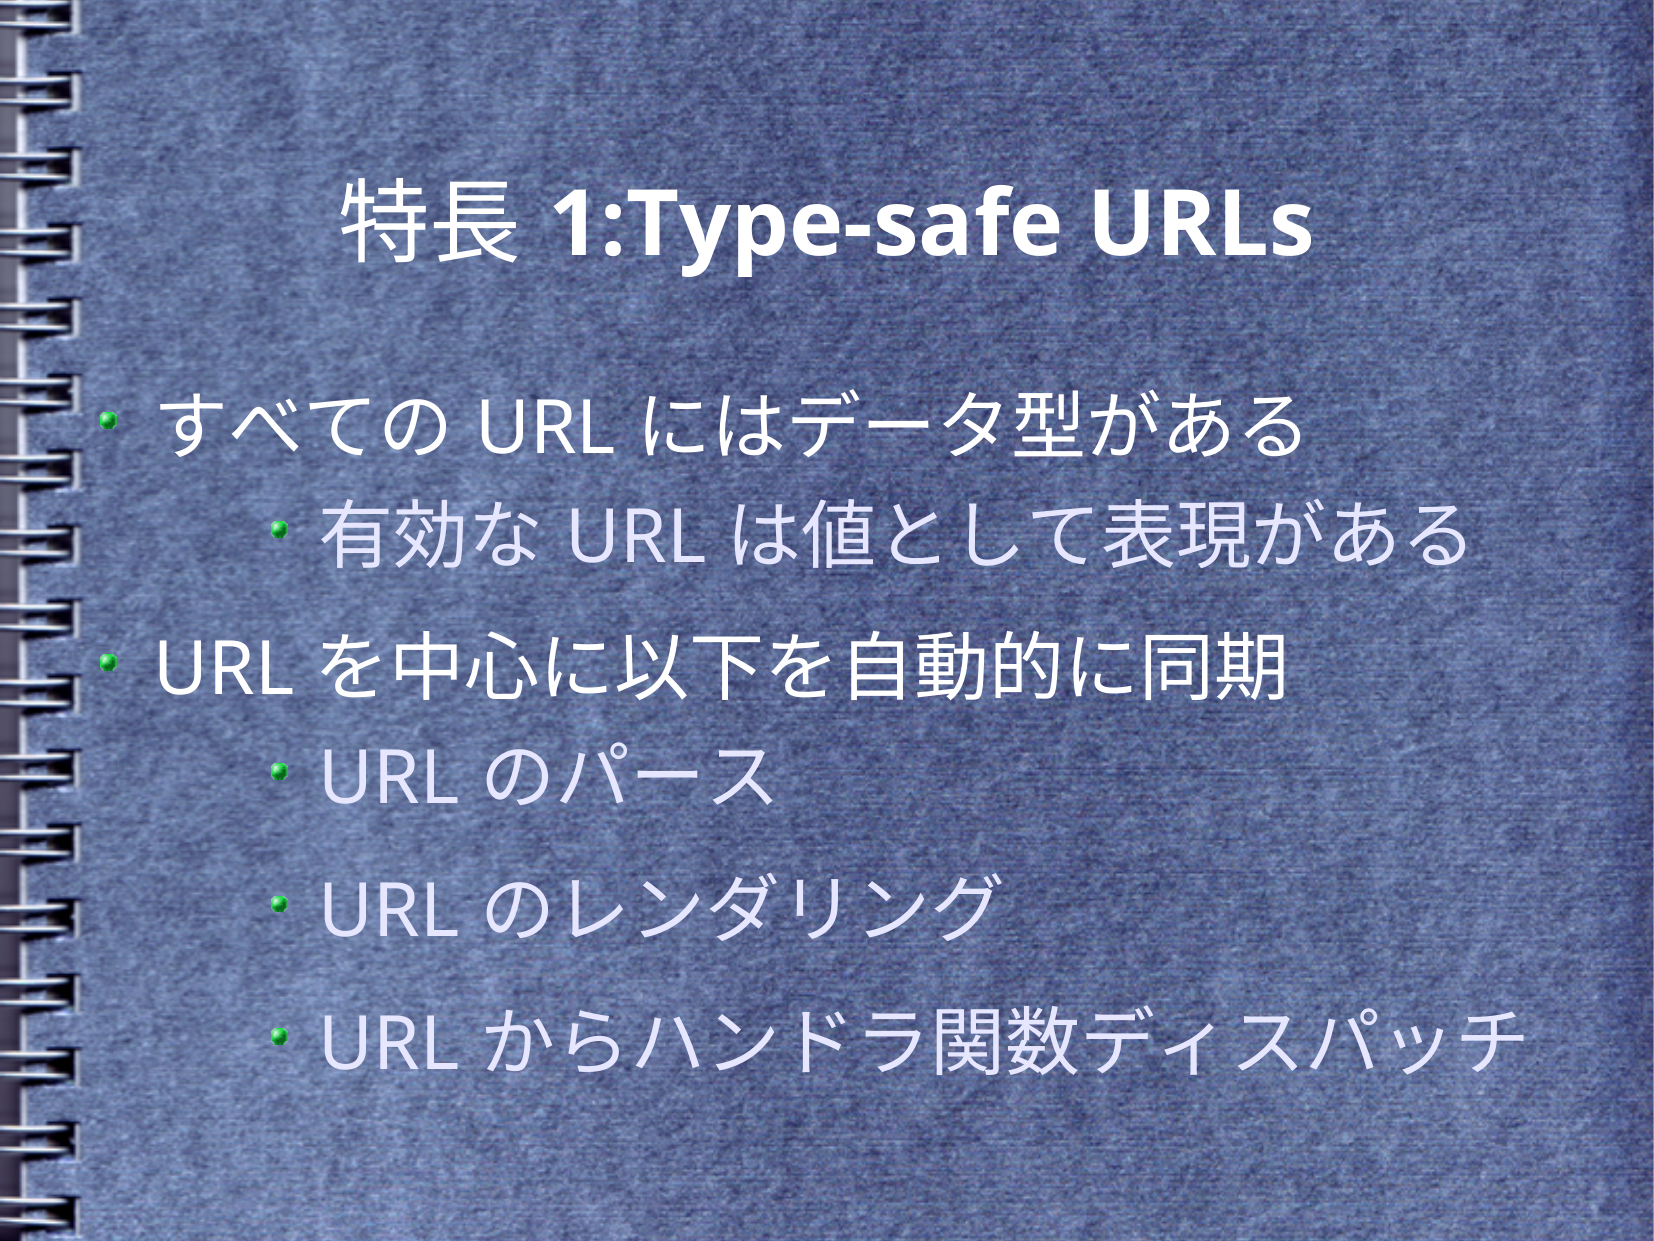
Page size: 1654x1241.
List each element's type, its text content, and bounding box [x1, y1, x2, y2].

list すべてのURLにはデータ型がある 有効なURLは値として表現がある URLを中心に以下を自動的に同期 URLのパース URLのレンダリング URLからハンドラ関数ディスパッチ [82, 366, 1571, 1185]
title 特長1:Type-safe URLs [82, 111, 1571, 319]
picture [0, 0, 1654, 1241]
